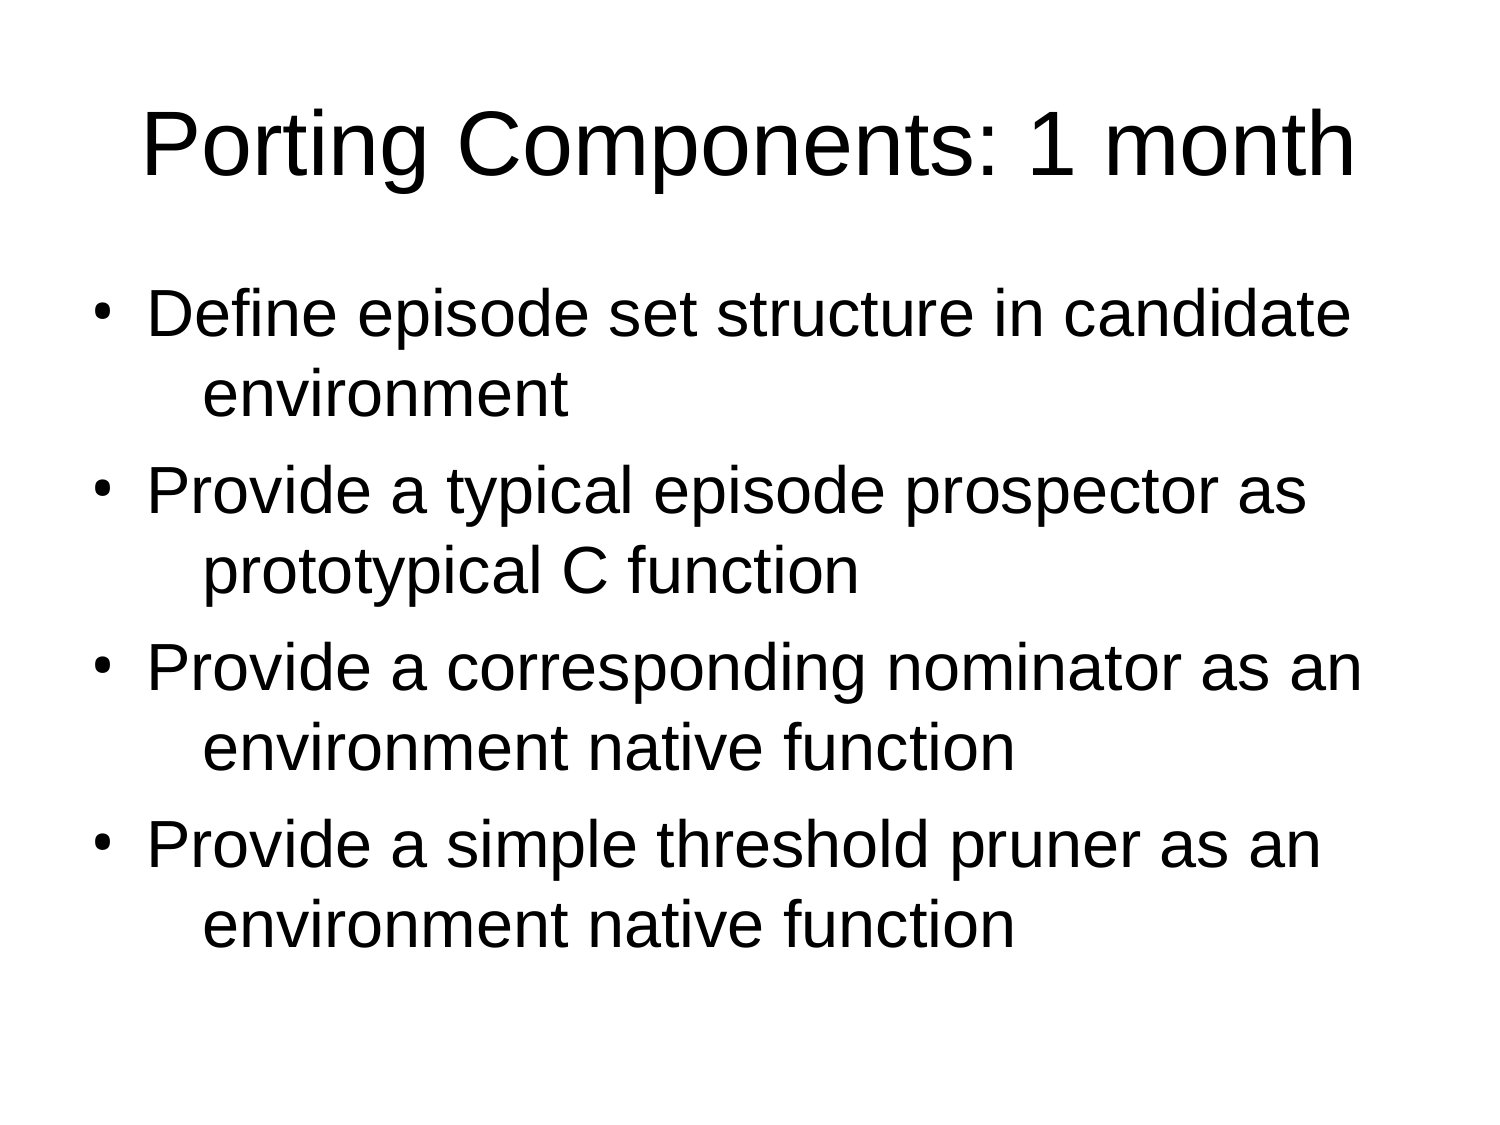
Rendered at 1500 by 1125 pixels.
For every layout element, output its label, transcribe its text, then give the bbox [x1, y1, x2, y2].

list Define episode set structure in candidate environment Provide a typical episode prospector as prototypical C function Provide a corresponding nominator as an environment native function Provide a simple threshold pruner as an environment native function [75, 262, 1426, 1005]
title Porting Components: 1 month [75, 45, 1426, 233]
